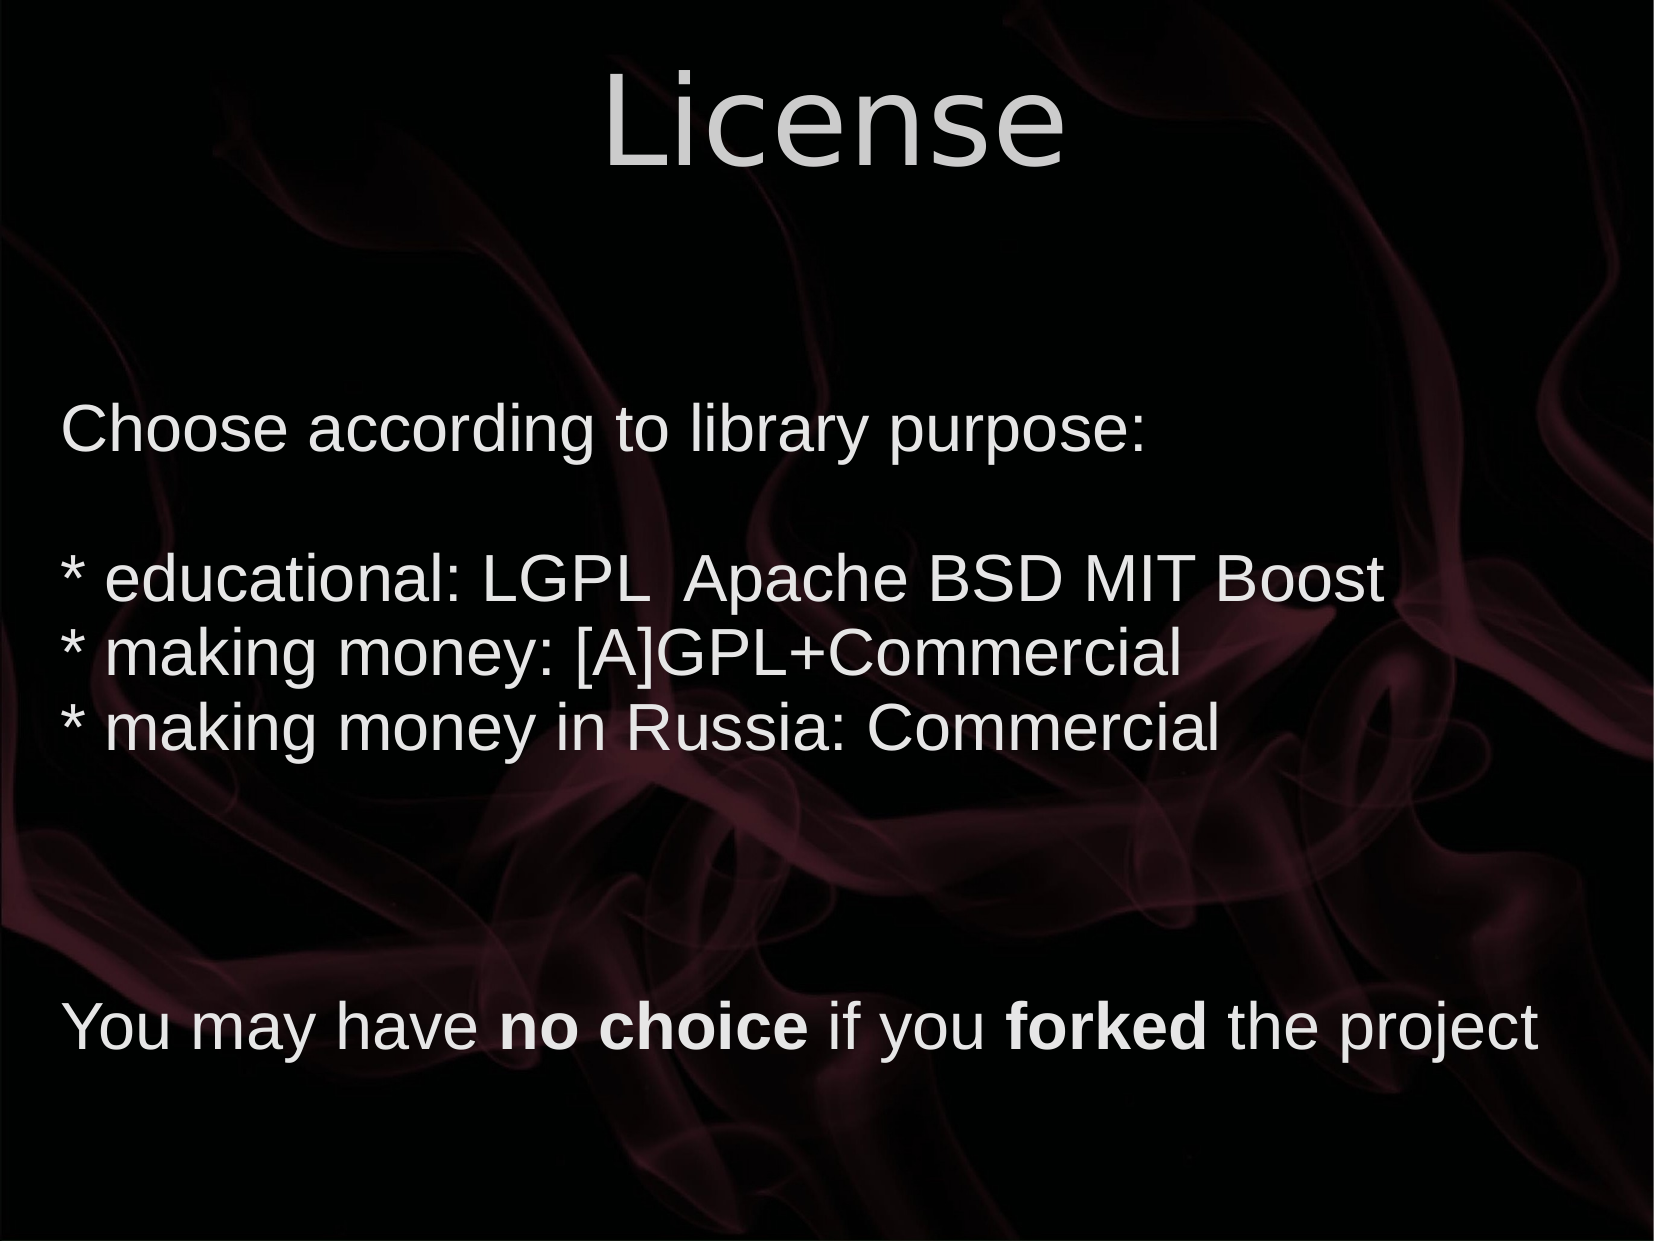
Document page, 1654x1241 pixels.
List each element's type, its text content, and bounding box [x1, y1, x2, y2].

subtitle Choose according to library purpose: * educational: LGPL Apache BSD MIT Boost * making money: [A]GPL+Commercial * making money in Russia: Commercial You may have no choice if you forked the project [60, 255, 1606, 1201]
title License [90, 45, 1579, 200]
picture [0, 0, 1654, 1241]
